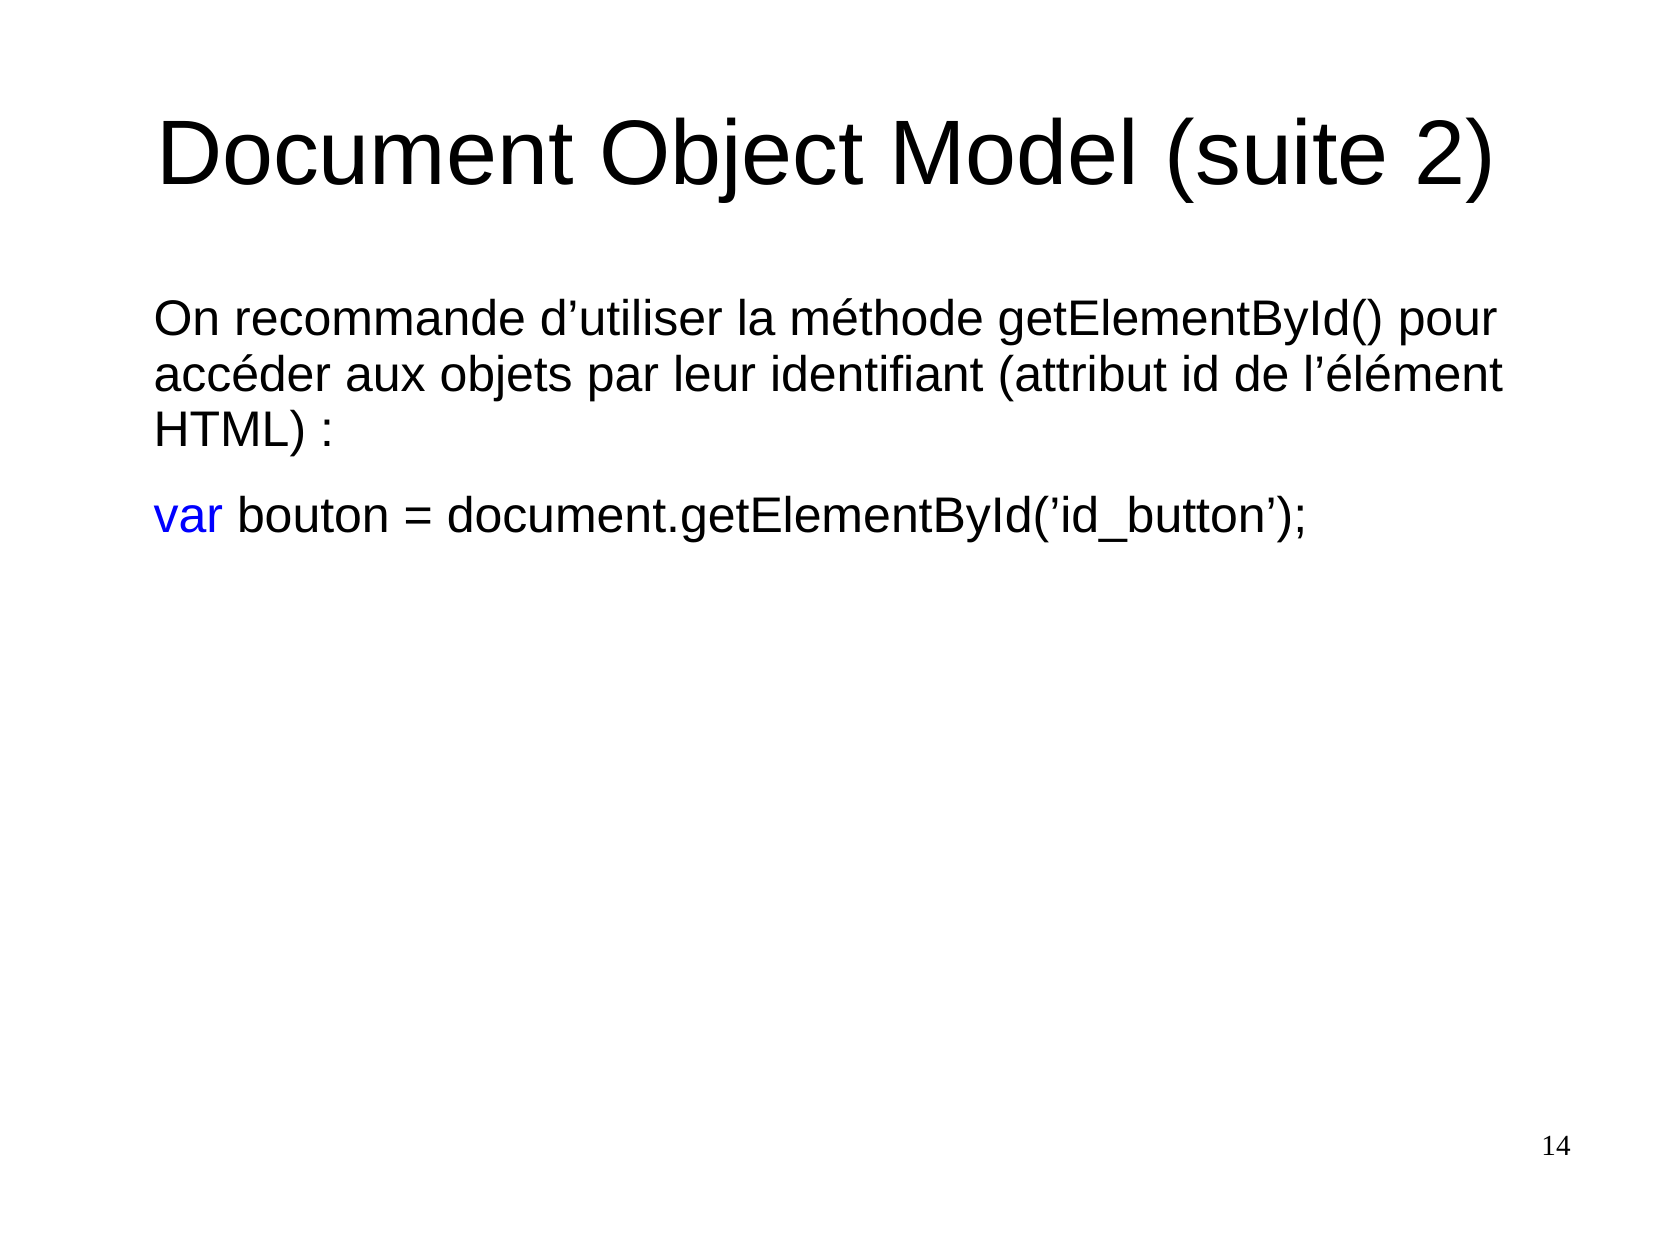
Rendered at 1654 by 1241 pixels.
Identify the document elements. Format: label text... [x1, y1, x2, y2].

list On recommande d’utiliser la méthode getElementById() pour accéder aux objets par leur identifiant (attribut id de l’élément HTML) : var bouton = document.getElementById(’id_button’); [82, 290, 1571, 1109]
title Document Object Model (suite 2) [82, 49, 1571, 257]
